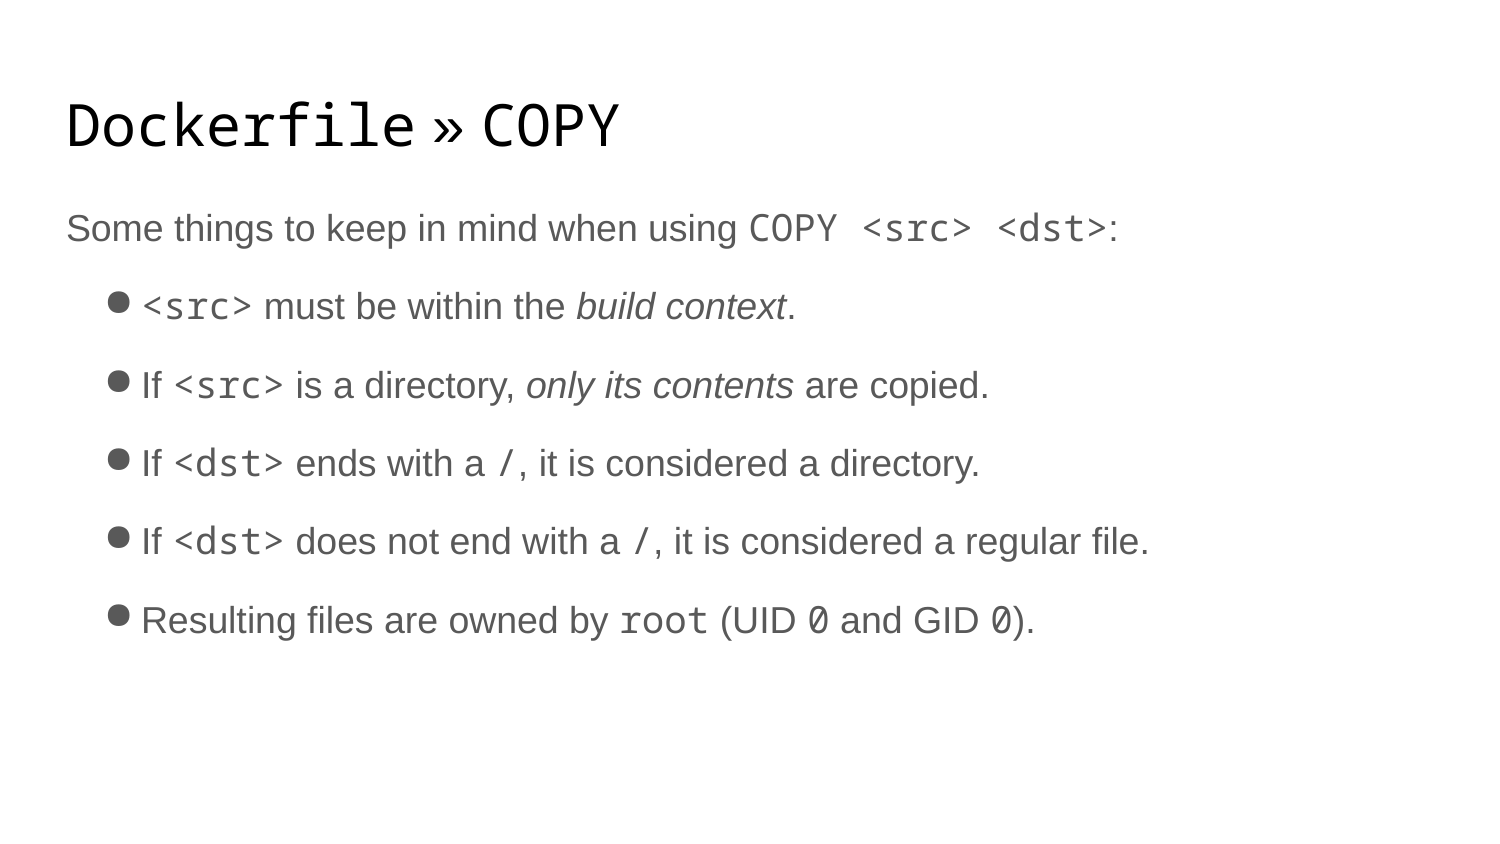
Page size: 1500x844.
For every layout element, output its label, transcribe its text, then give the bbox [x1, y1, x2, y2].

list Some things to keep in mind when using COPY <src> <dst>: <src> must be within the build context. If <src> is a directory, only its contents are copied. If <dst> ends with a /, it is considered a directory. If <dst> does not end with a /, it is considered a regular file. Resulting files are owned by root (UID 0 and GID 0). [51, 189, 1449, 750]
title Dockerfile » COPY [51, 72, 1449, 167]
